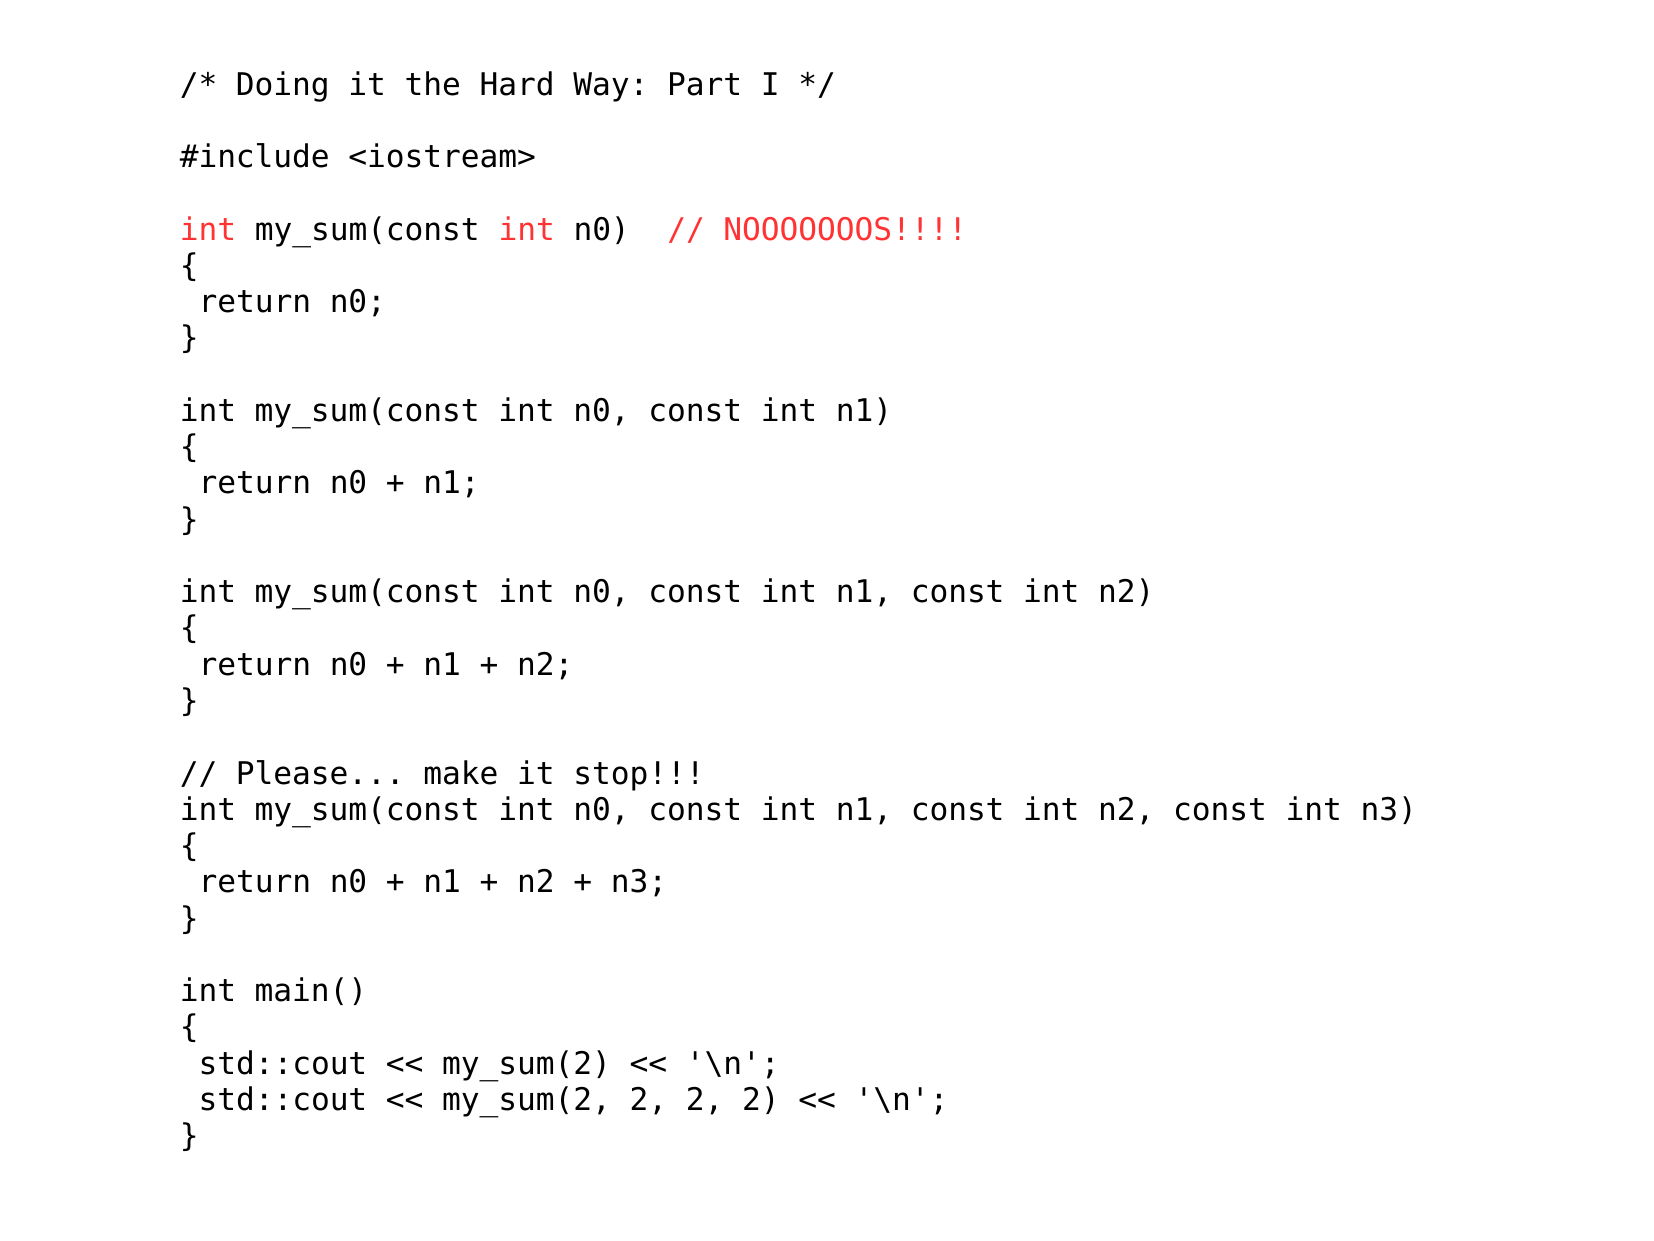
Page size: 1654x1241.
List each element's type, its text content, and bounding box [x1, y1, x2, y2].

text_box /* Doing it the Hard Way: Part I */ #include <iostream> int my_sum(const int n0) // NOOOOOOOS!!!! { return n0; } int my_sum(const int n0, const int n1) { return n0 + n1; } int my_sum(const int n0, const int n1, const int n2) { return n0 + n1 + n2; } // Please... make it stop!!! int my_sum(const int n0, const int n1, const int n2, const int n3) { return n0 + n1 + n2 + n3; } int main() { std::cout << my_sum(2) << '\n'; std::cout << my_sum(2, 2, 2, 2) << '\n'; } [165, 58, 1433, 1197]
